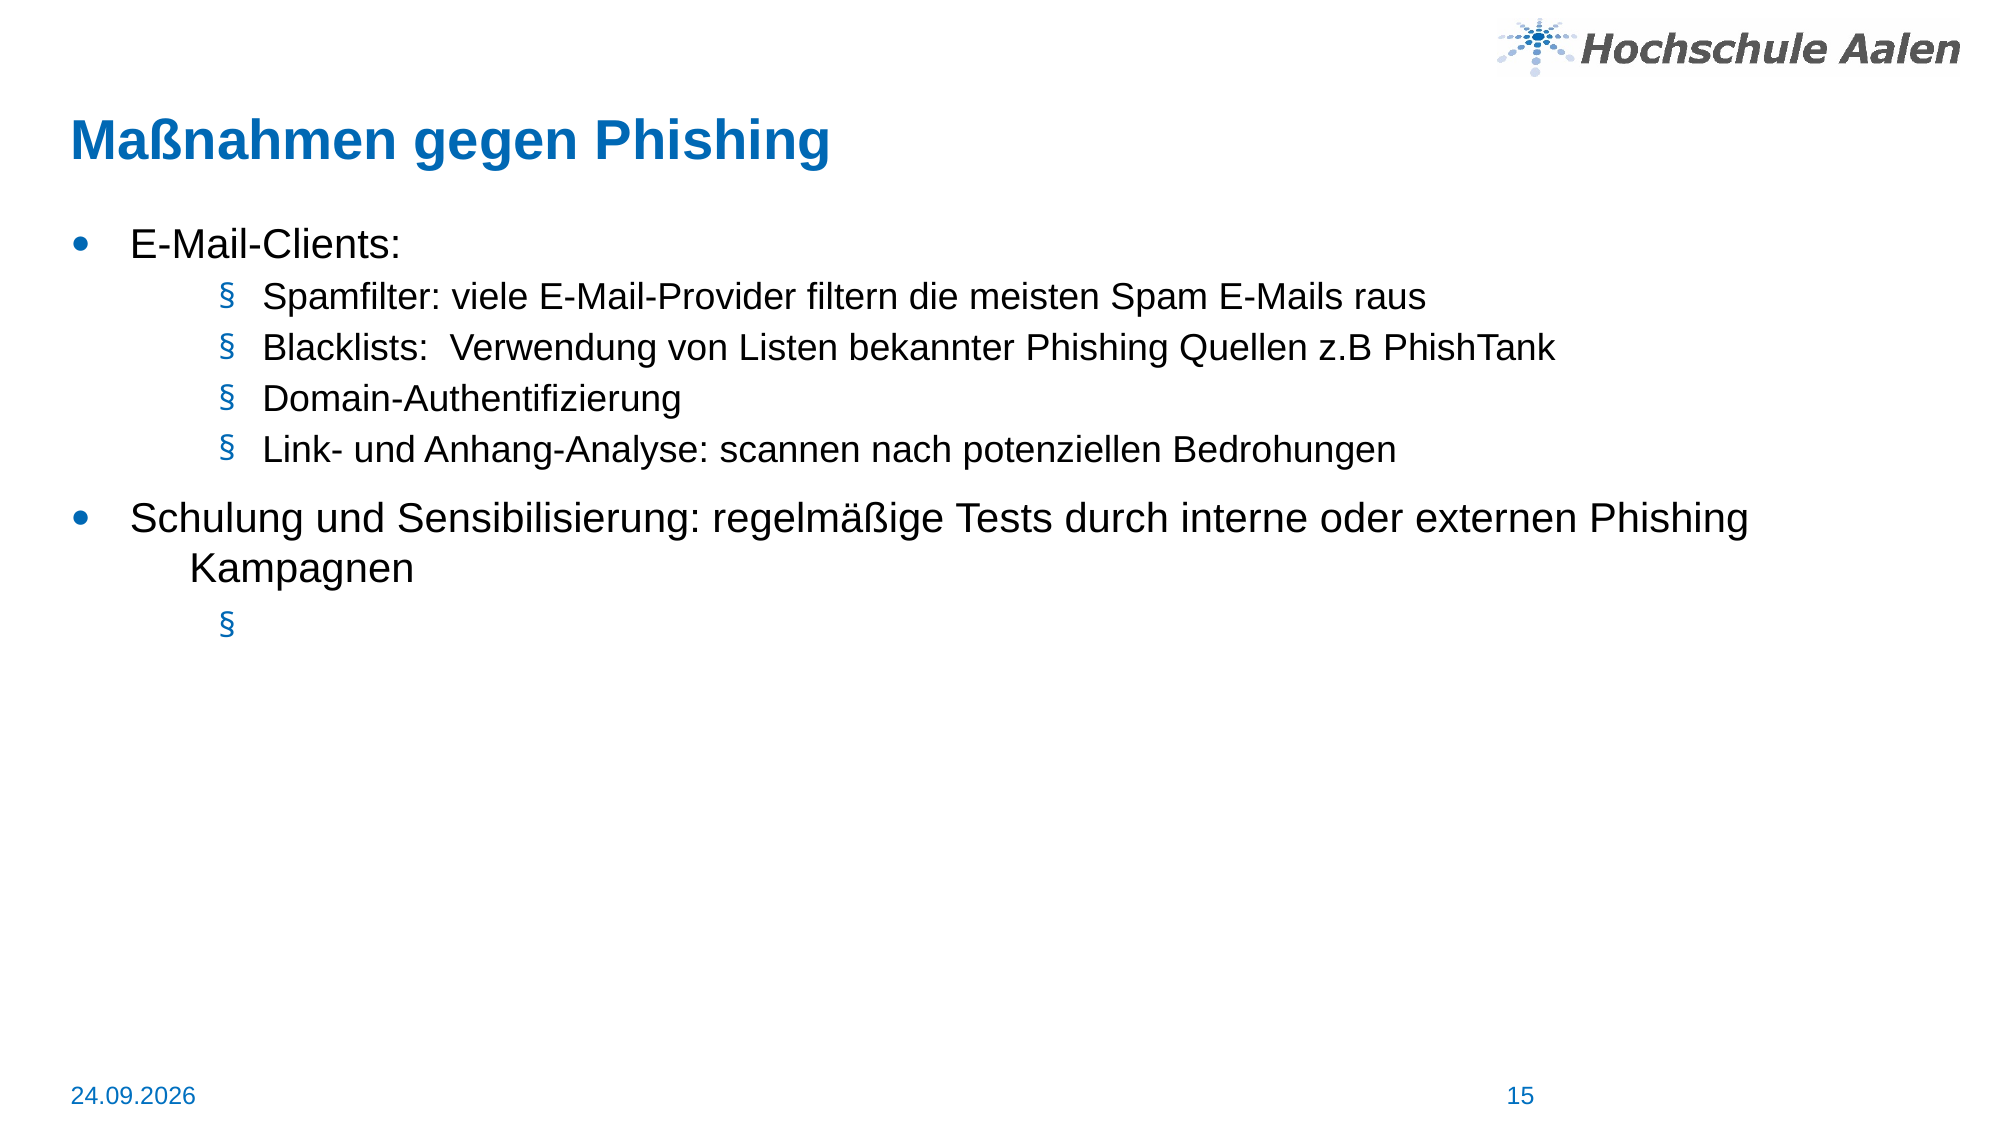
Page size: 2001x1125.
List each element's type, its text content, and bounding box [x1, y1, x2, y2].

title Maßnahmen gegen Phishing [55, 90, 1944, 184]
text_box 20.12.2023 [55, 1065, 506, 1125]
list E-Mail-Clients: Spamfilter: viele E-Mail-Provider filtern die meisten Spam E-Mails raus Blacklists: Verwendung von Listen bekannter Phishing Quellen z.B PhishTank Domain-Authentifizierung Link- und Anhang-Analyse: scannen nach potenziellen Bedrohungen Schulung und Sensibilisierung: regelmäßige Tests durch interne oder externen Phishing Kampagnen [55, 209, 1944, 1038]
text_box ‹Nr.› [1491, 1064, 1942, 1125]
